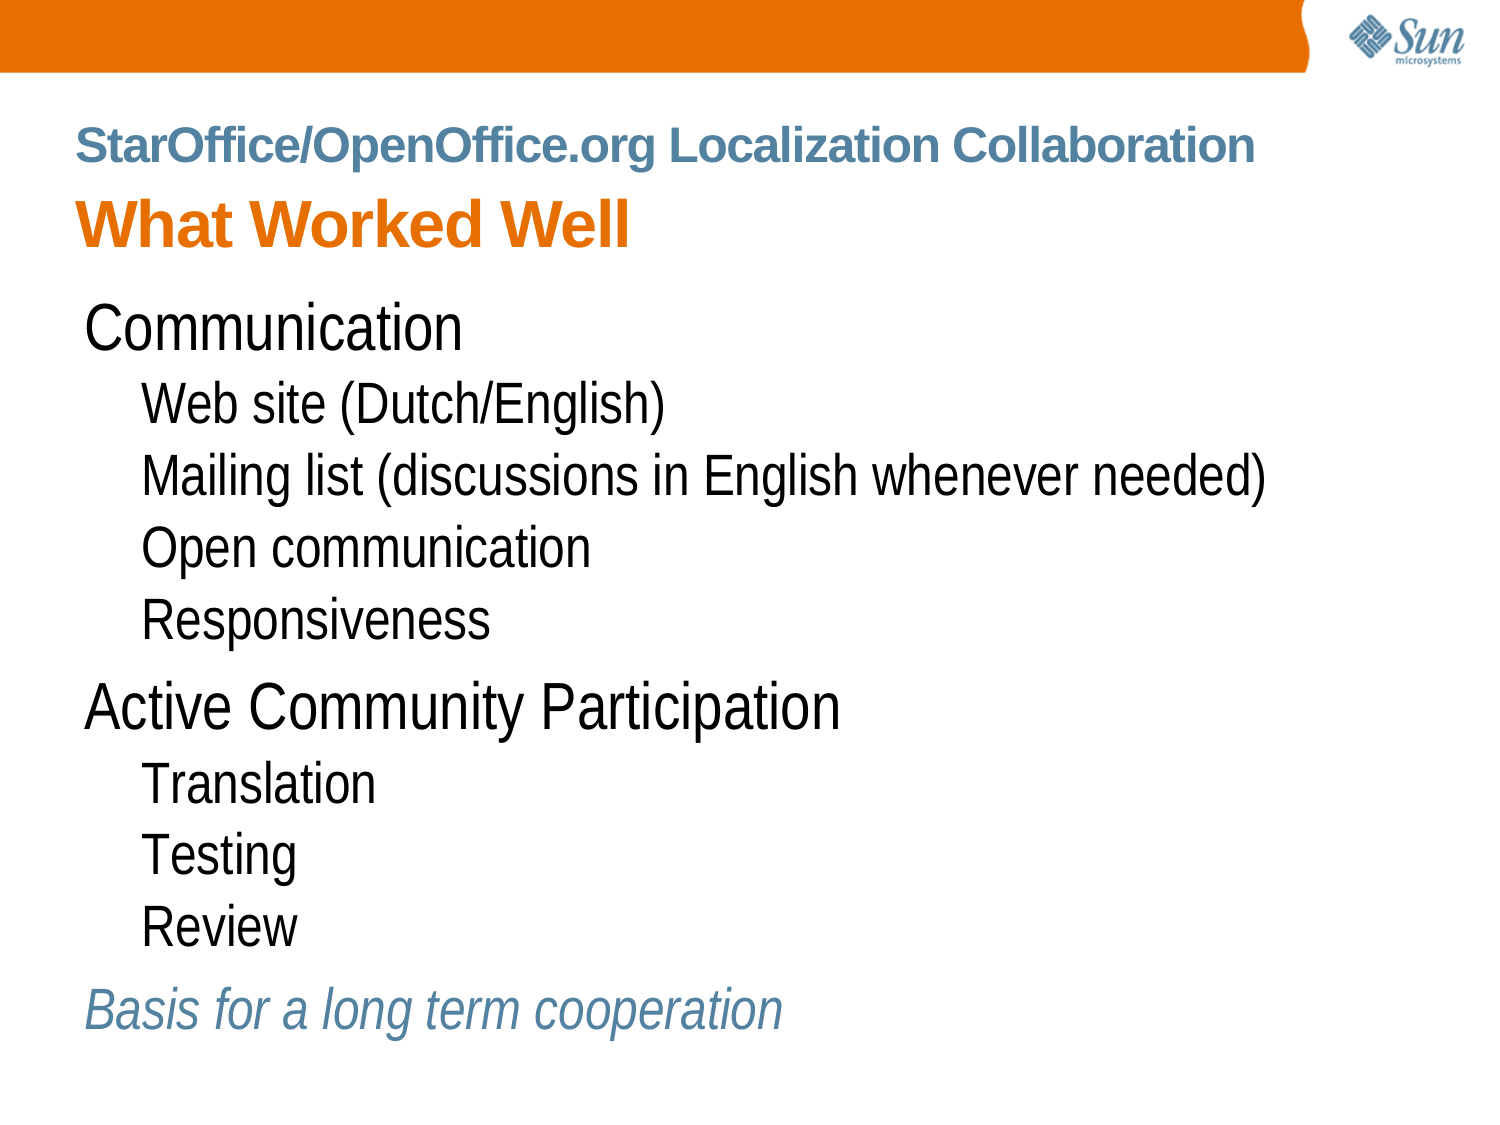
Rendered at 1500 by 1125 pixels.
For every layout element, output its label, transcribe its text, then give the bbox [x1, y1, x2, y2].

list Communication Web site (Dutch/English) Mailing list (discussions in English whenever needed) Open communication Responsiveness Active Community Participation Translation Testing Review Basis for a long term cooperation [64, 298, 1402, 1125]
picture [0, 0, 1500, 75]
title StarOffice/OpenOffice.org Localization Collaboration What Worked Well [75, 122, 1438, 344]
